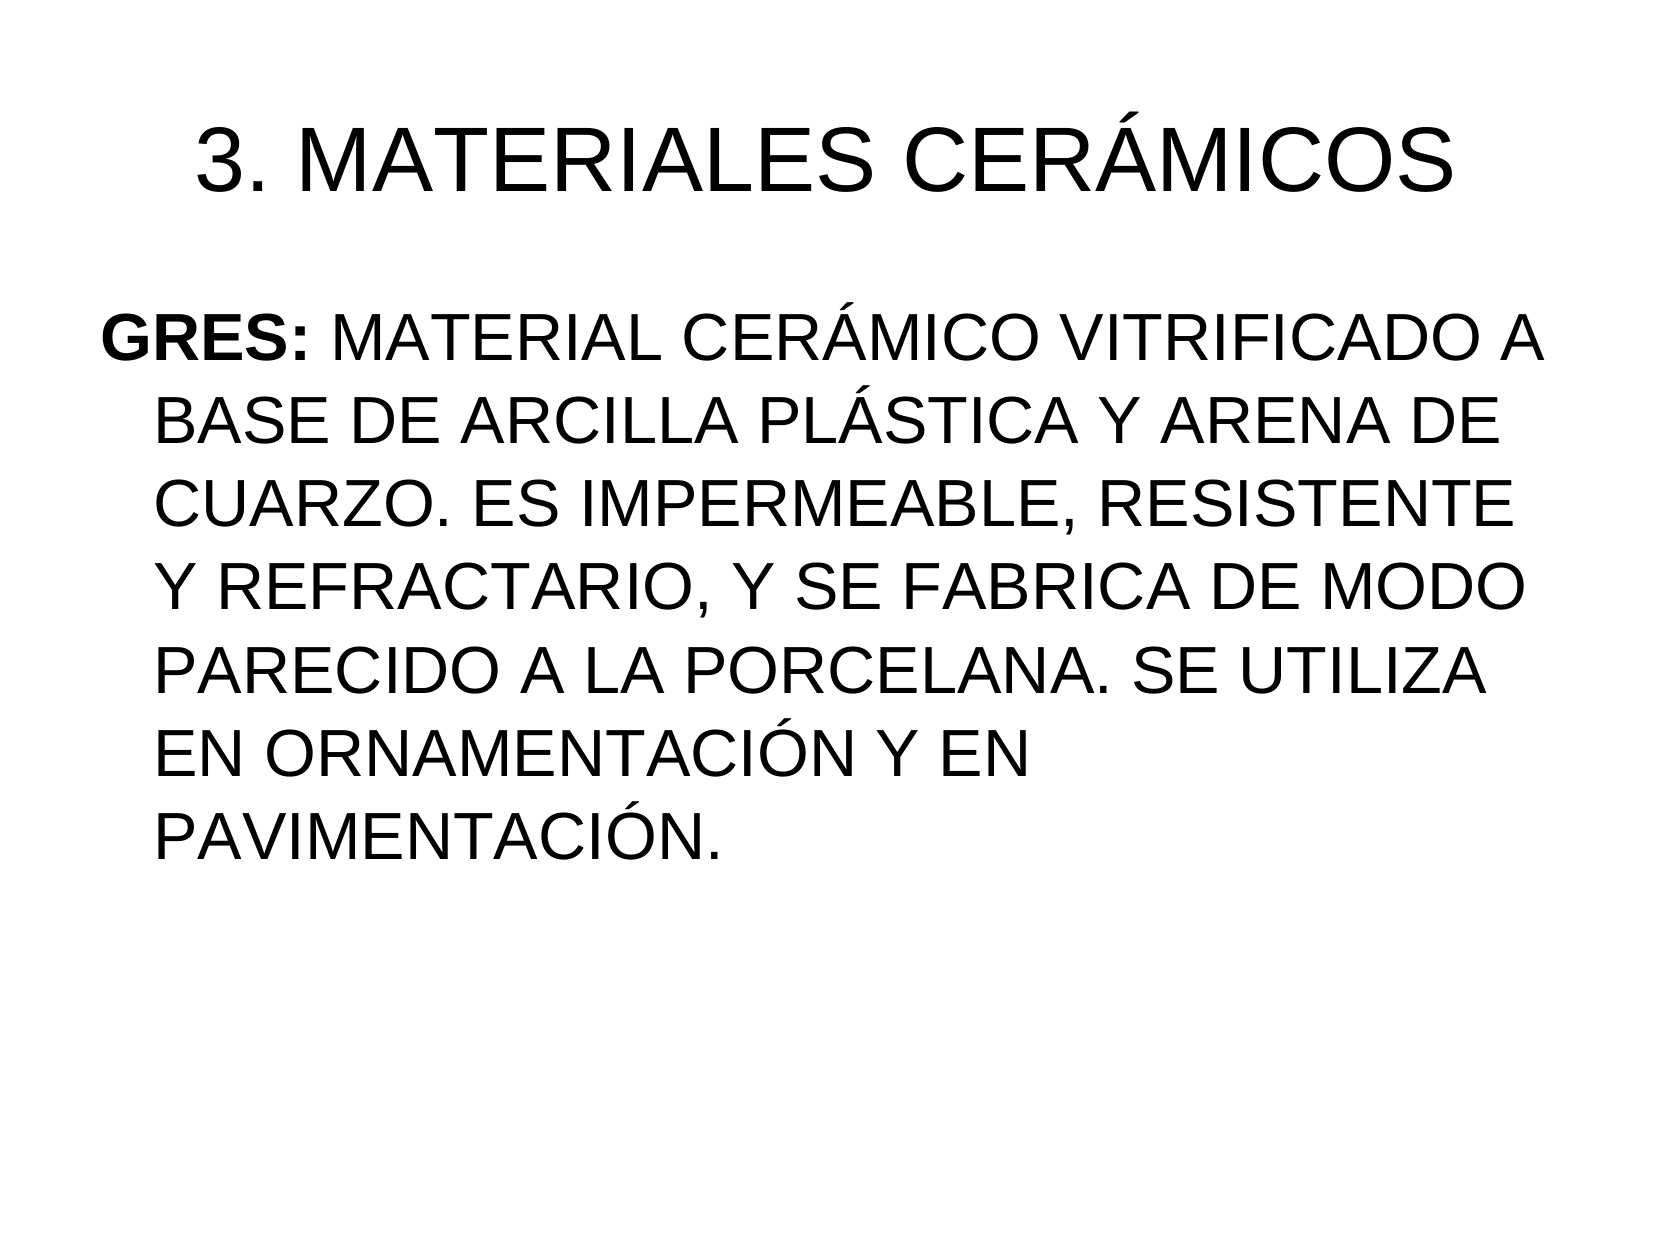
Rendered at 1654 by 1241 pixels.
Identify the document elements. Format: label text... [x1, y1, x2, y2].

title 3. MATERIALES CERÁMICOS [82, 56, 1571, 249]
list GRES: MATERIAL CERÁMICO VITRIFICADO A BASE DE ARCILLA PLÁSTICA Y ARENA DE CUARZO. ES IMPERMEABLE, RESISTENTE Y REFRACTARIO, Y SE FABRICA DE MODO PARECIDO A LA PORCELANA. SE UTILIZA EN ORNAMENTACIÓN Y EN PAVIMENTACIÓN. [82, 290, 1571, 1109]
